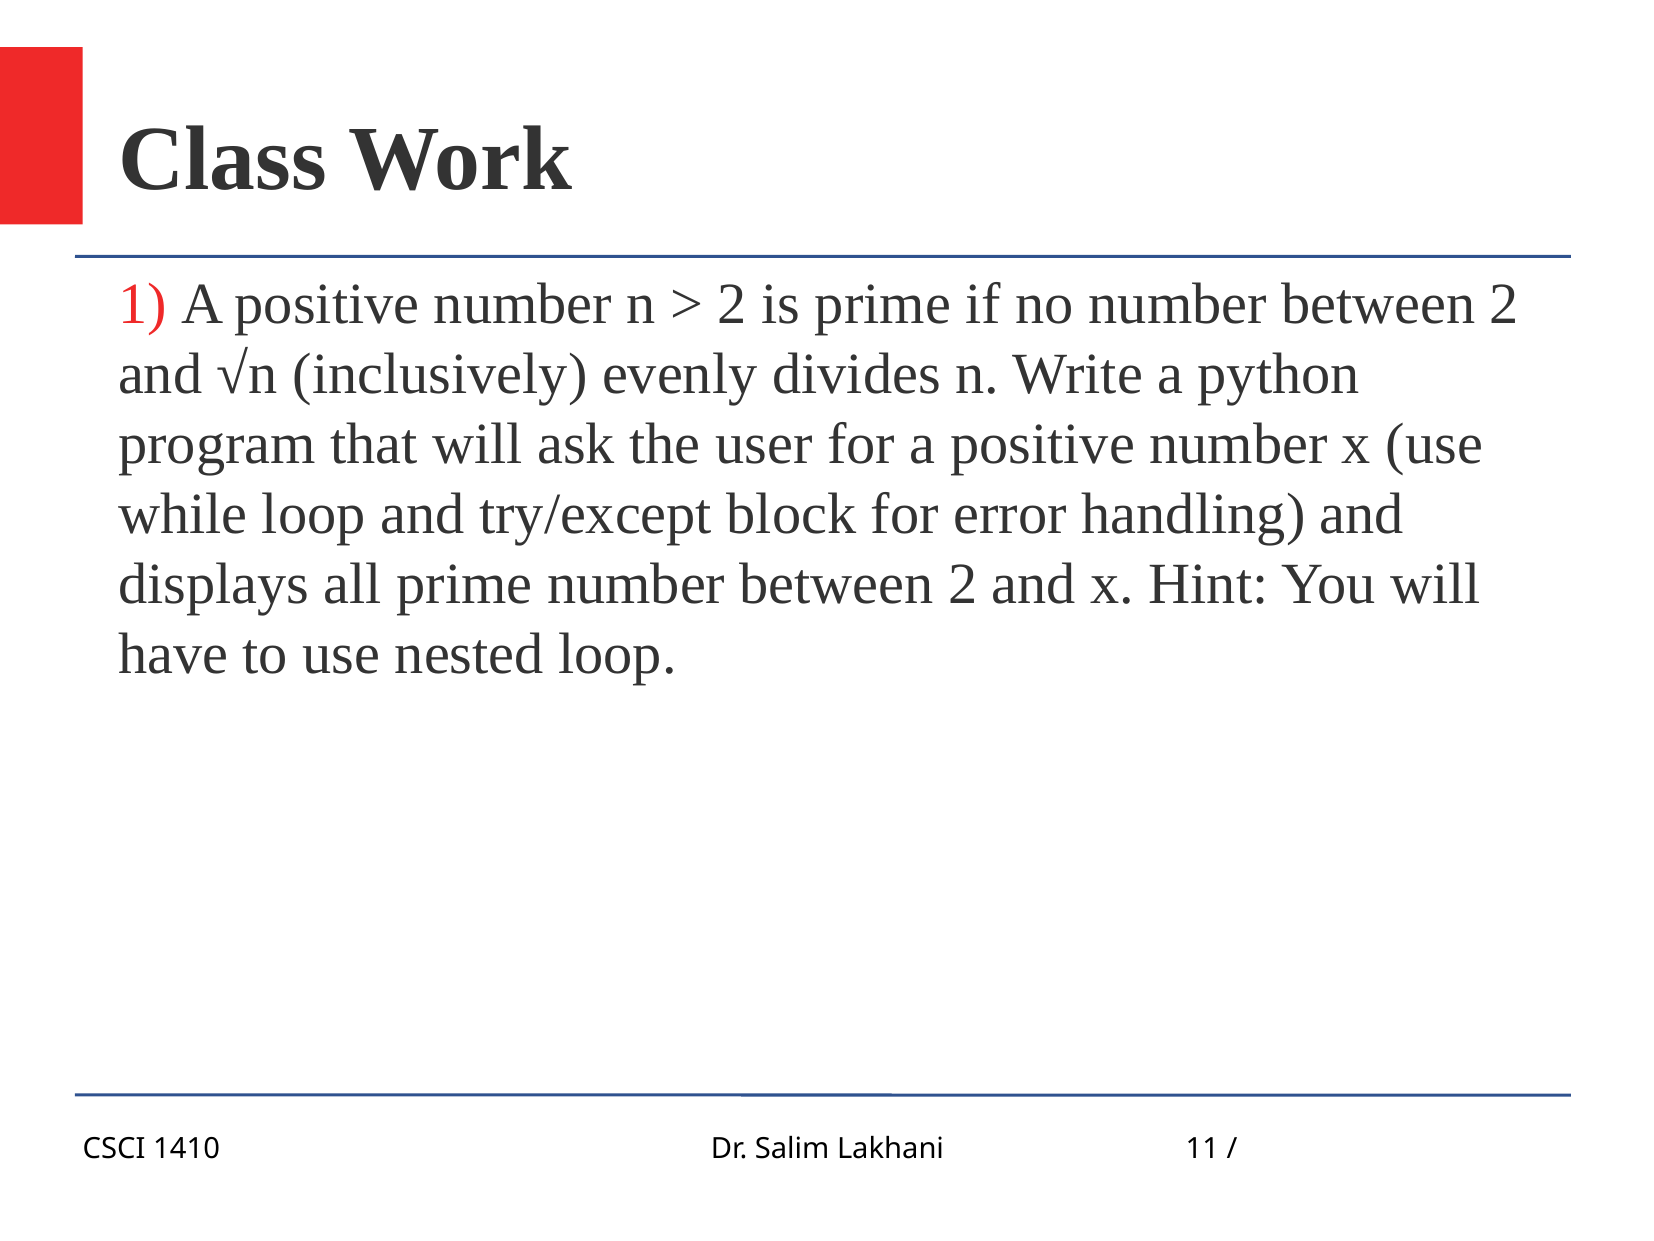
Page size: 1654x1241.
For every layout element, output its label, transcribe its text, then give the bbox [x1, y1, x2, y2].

text_box / [1185, 1129, 1571, 1216]
text_box Dr. Salim Lakhani [565, 1129, 1090, 1216]
text_box CSCI 1410 [82, 1129, 468, 1216]
list A positive number n > 2 is prime if no number between 2 and √n (inclusively) evenly divides n. Write a python program that will ask the user for a positive number x (use while loop and try/except block for error handling) and displays all prime number between 2 and x. Hint: You will have to use nested loop. [118, 265, 1536, 1081]
title Class Work [118, 49, 1571, 257]
